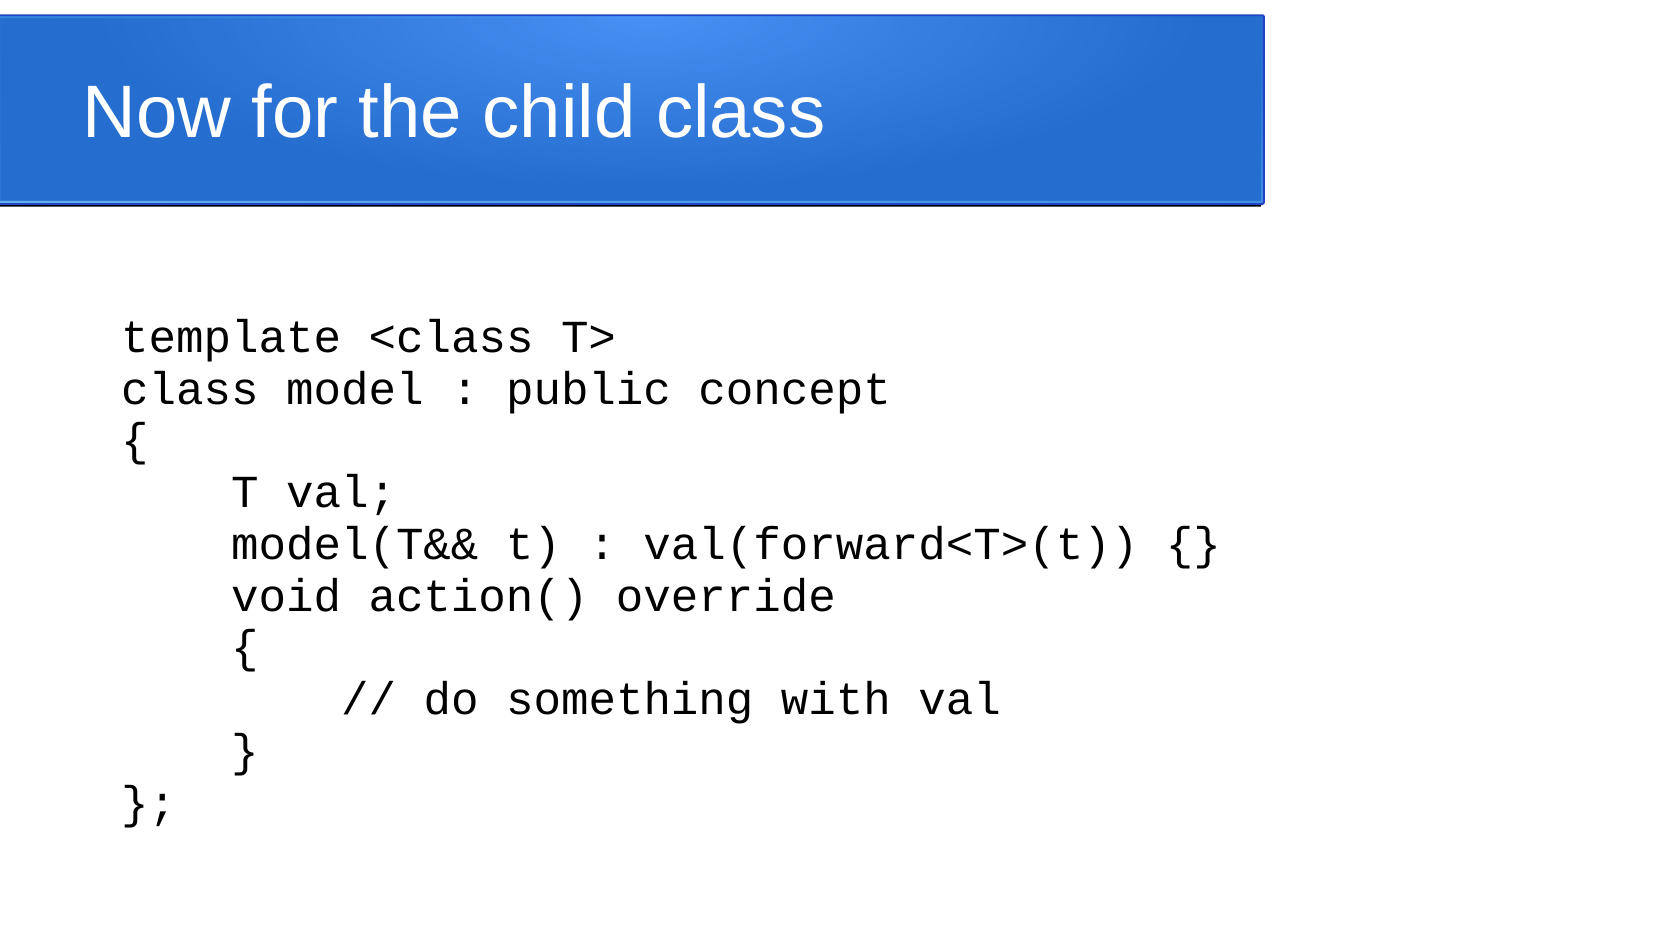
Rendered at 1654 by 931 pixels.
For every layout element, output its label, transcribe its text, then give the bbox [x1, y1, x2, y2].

text_box template <class T> class model : public concept { T val; model(T&& t) : val(forward<T>(t)) {} void action() override { // do something with val } }; [106, 307, 1382, 840]
title Now for the child class [82, 35, 1235, 189]
